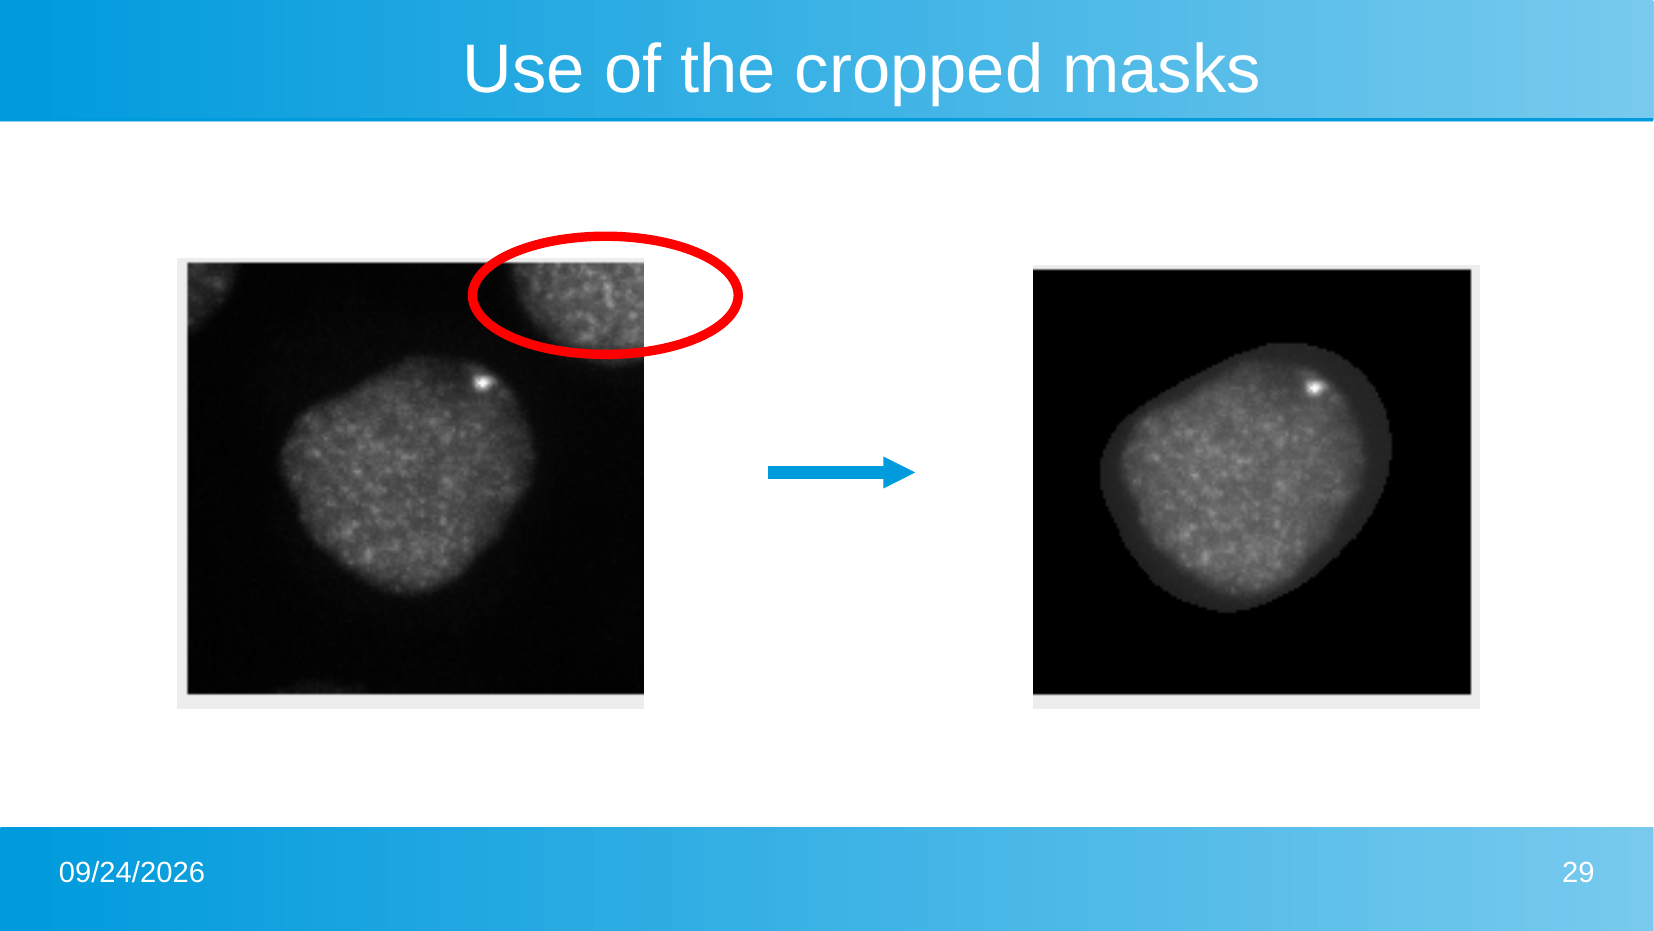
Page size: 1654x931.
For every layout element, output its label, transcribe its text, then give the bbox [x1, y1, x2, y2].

text_box [472, 236, 739, 355]
picture [1033, 265, 1480, 709]
picture [177, 258, 644, 709]
title Use of the cropped masks [59, 29, 1595, 108]
